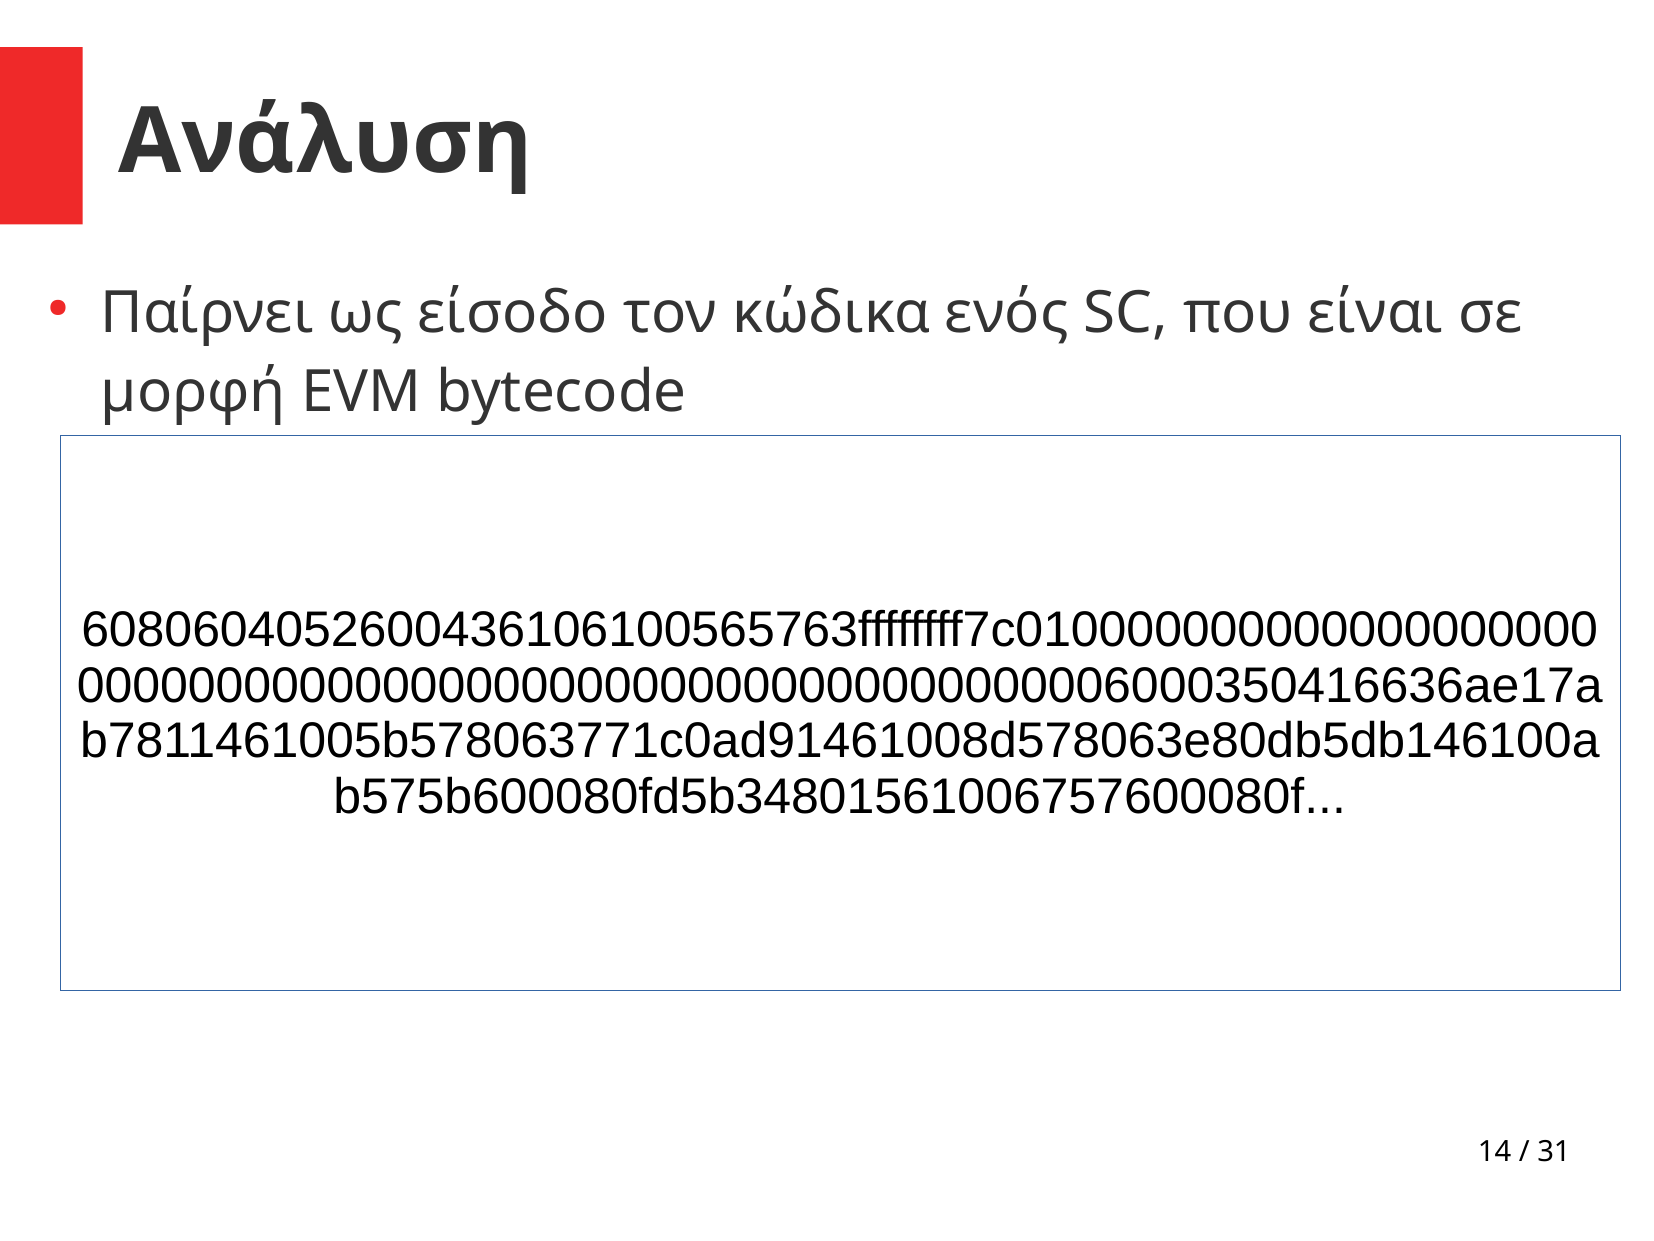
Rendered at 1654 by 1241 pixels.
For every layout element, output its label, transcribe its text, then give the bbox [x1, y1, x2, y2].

list Παίρνει ως είσοδο τον κώδικα ενός SC, που είναι σε μορφή EVM bytecode [30, 270, 1621, 436]
title Ανάλυση [118, 33, 1571, 241]
text_box 6080604052600436106100565763ffffffff7c01000000000000000000000000000000000000000000000000000000006000350416636ae17ab7811461005b578063771c0ad91461008d578063e80db5db146100ab575b600080fd5b34801561006757600080f... [60, 435, 1621, 991]
